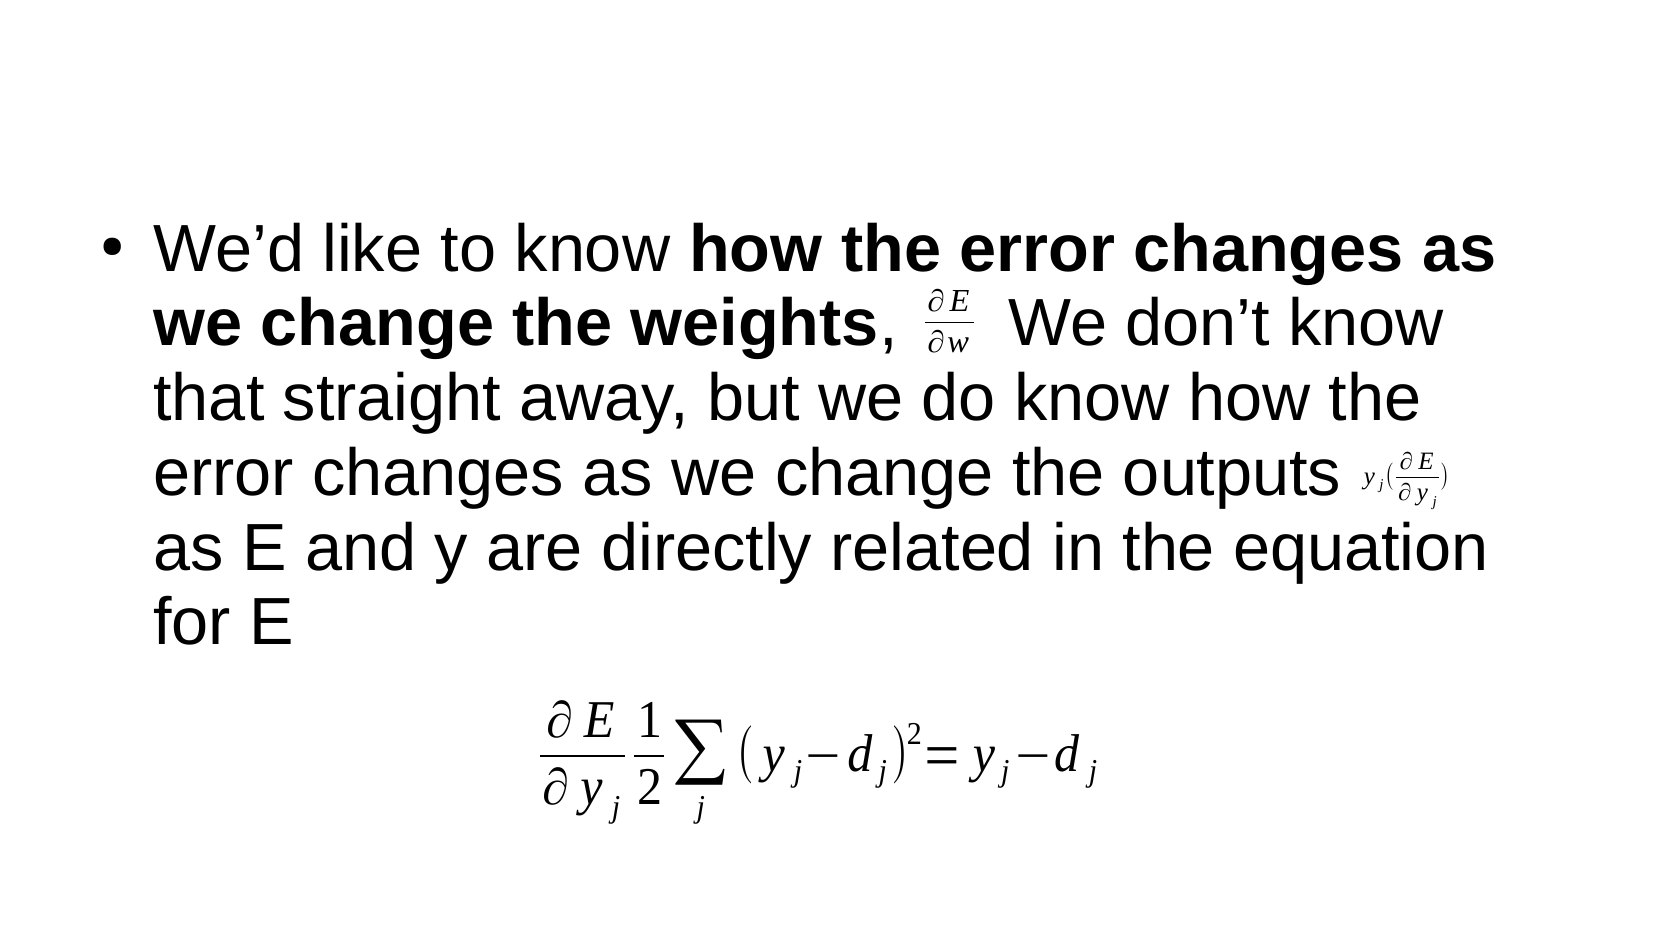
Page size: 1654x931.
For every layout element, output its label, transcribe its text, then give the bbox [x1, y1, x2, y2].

list We’d like to know how the error changes as we change the weights, We don’t know that straight away, but we do know how the error changes as we change the outputs as E and y are directly related in the equation for E [82, 210, 1571, 751]
chart [770, 435, 889, 495]
chart [1354, 447, 1456, 511]
chart [915, 283, 983, 361]
chart [524, 691, 1111, 826]
